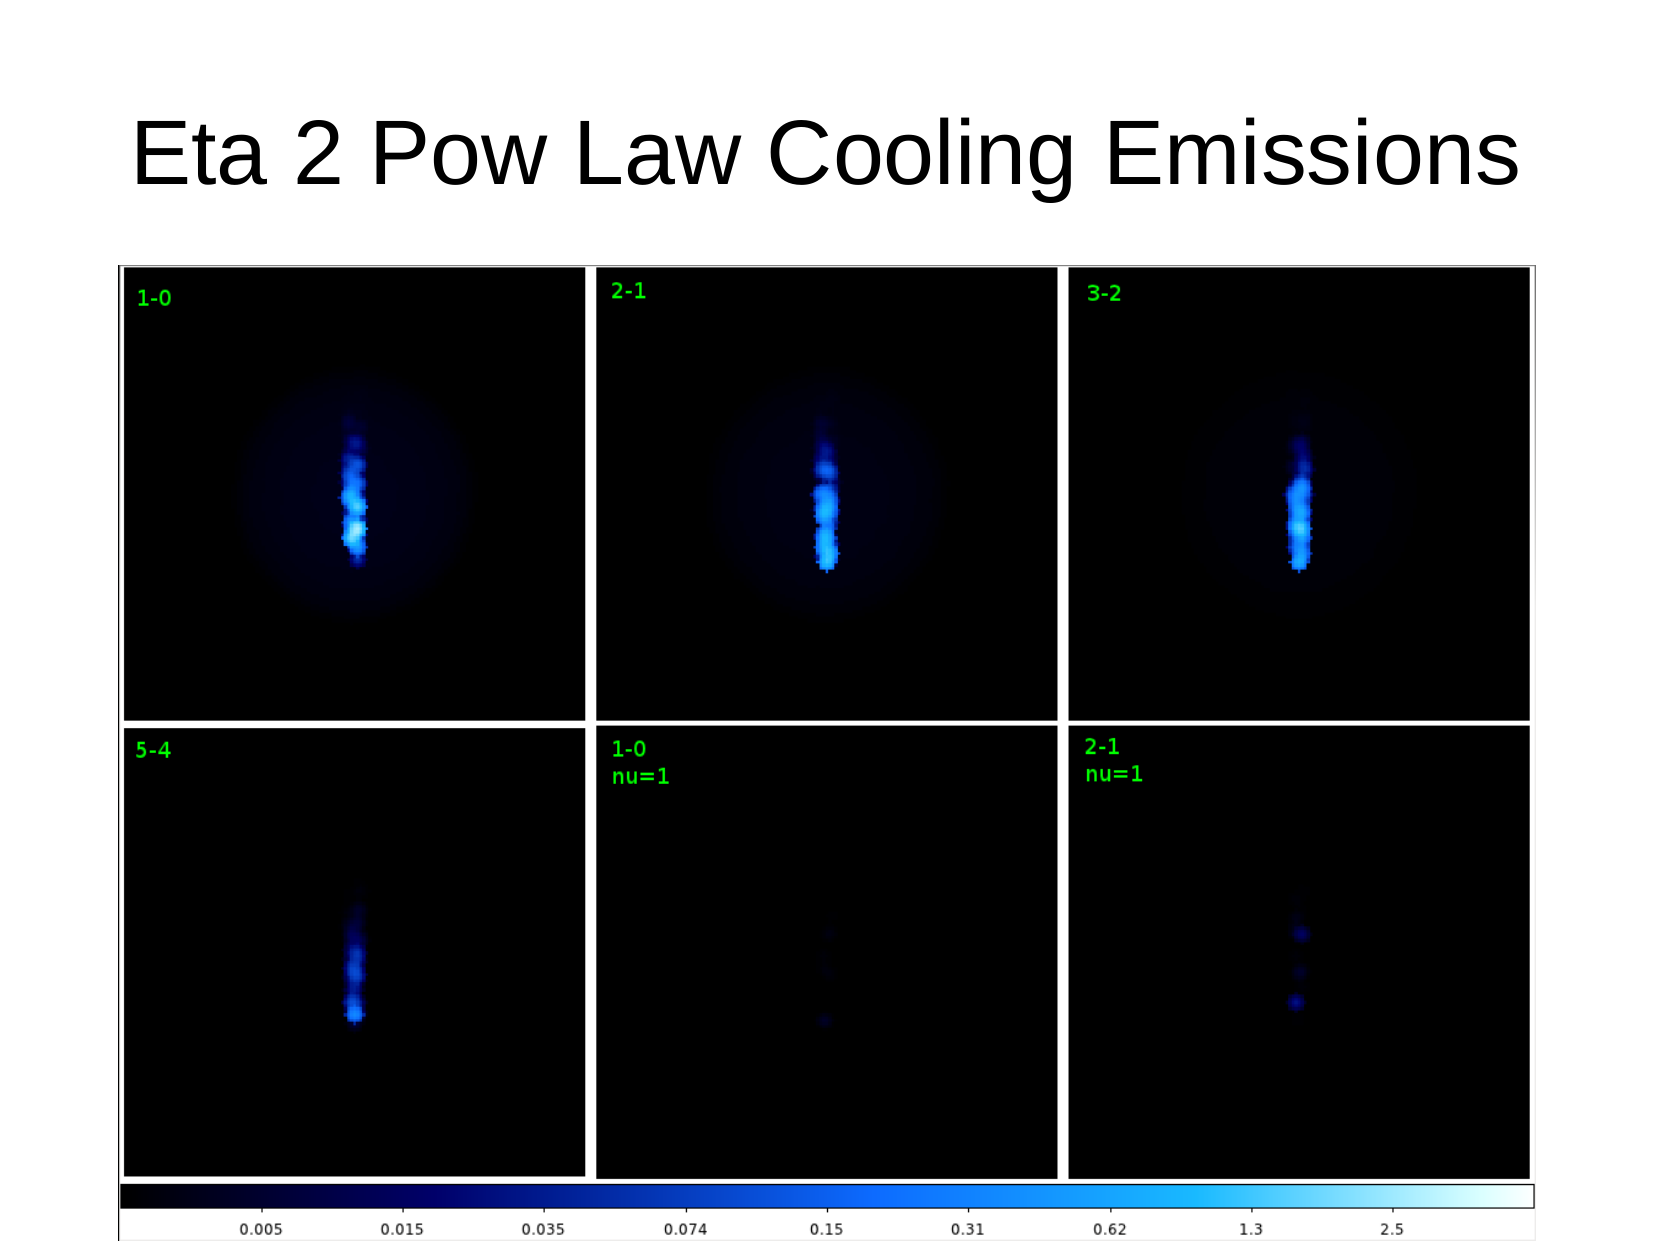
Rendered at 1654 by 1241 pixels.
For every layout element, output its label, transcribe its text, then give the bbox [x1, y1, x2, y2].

picture [118, 265, 1536, 1241]
title Eta 2 Pow Law Cooling Emissions [82, 49, 1571, 257]
